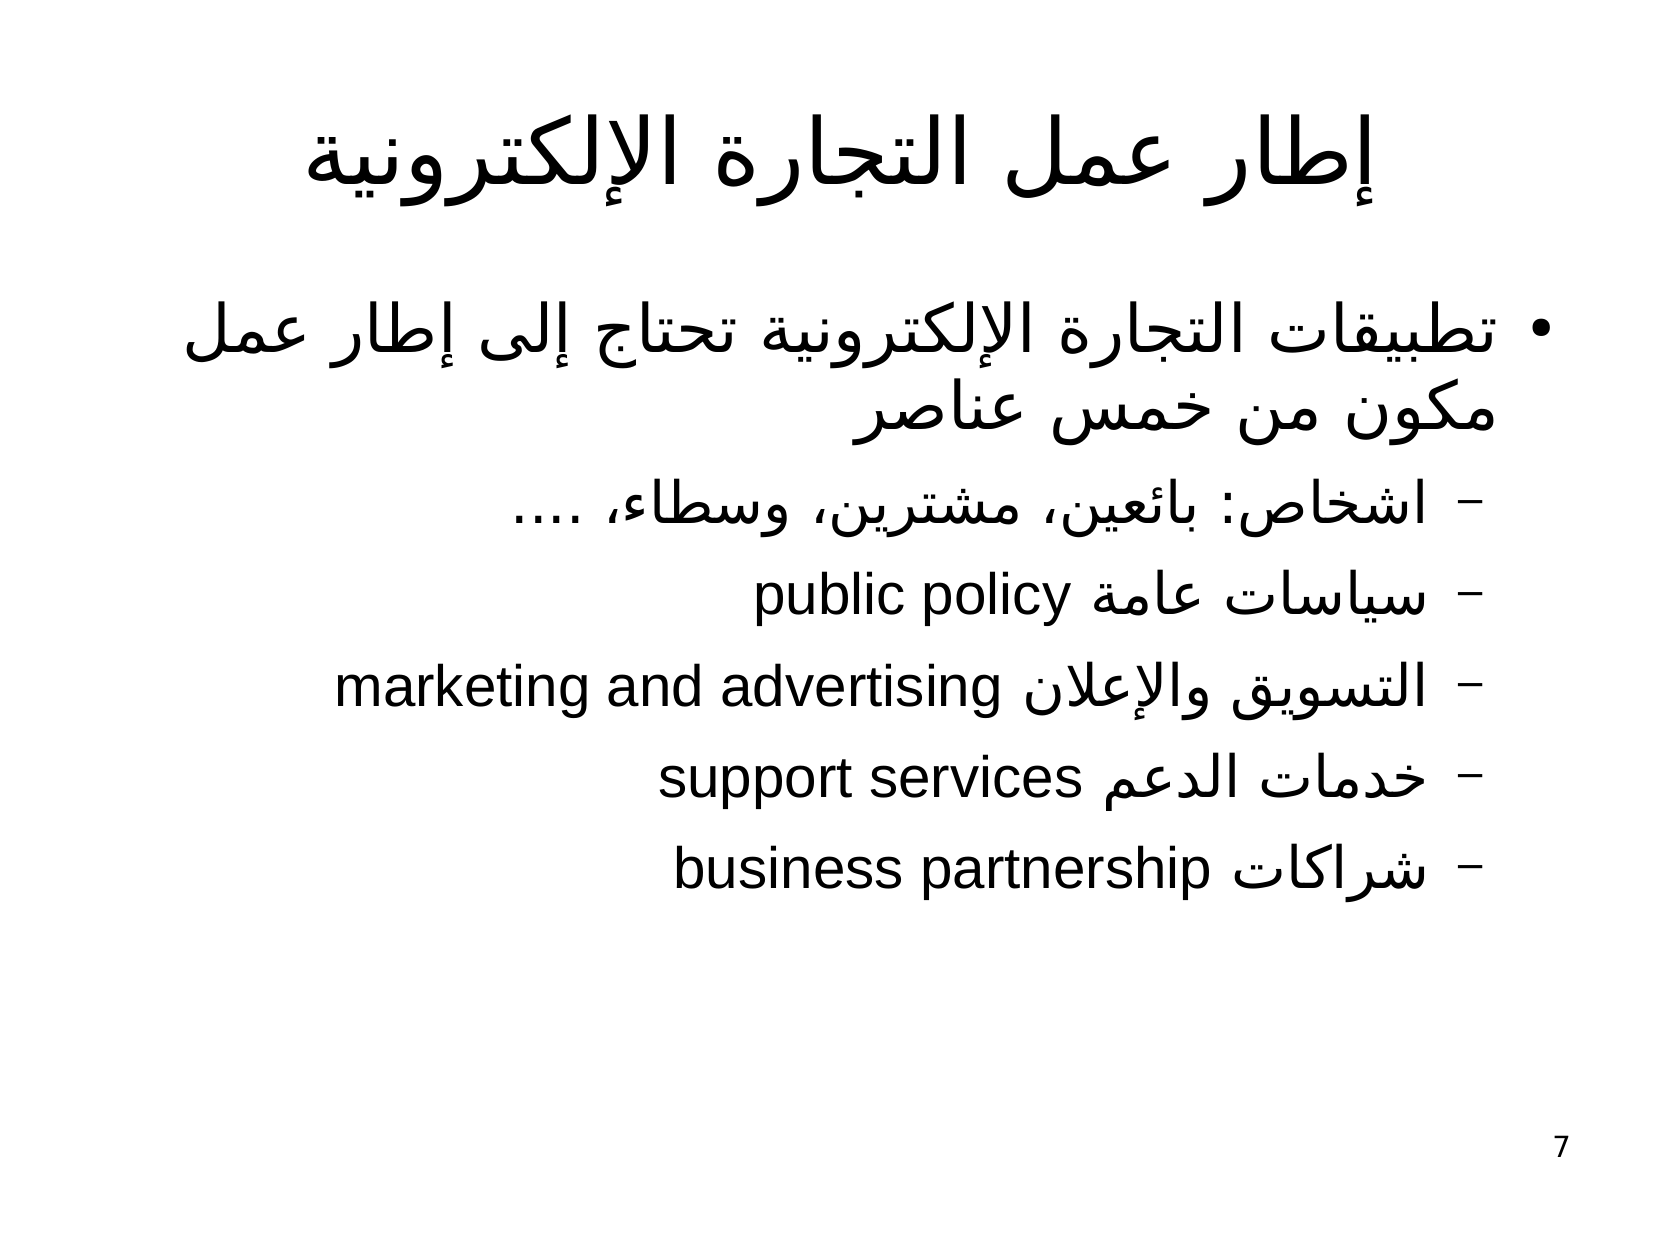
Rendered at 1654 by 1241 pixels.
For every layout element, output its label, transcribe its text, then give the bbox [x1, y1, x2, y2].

list تطبيقات التجارة الإلكترونية تحتاج إلى إطار عمل مكون من خمس عناصر اشخاص: بائعين، مشترين، وسطاء، .... سياسات عامة public policy التسويق والإعلان marketing and advertising خدمات الدعم support services شراكات business partnership [23, 290, 1571, 1123]
title إطار عمل التجارة الإلكترونية [82, 49, 1571, 257]
